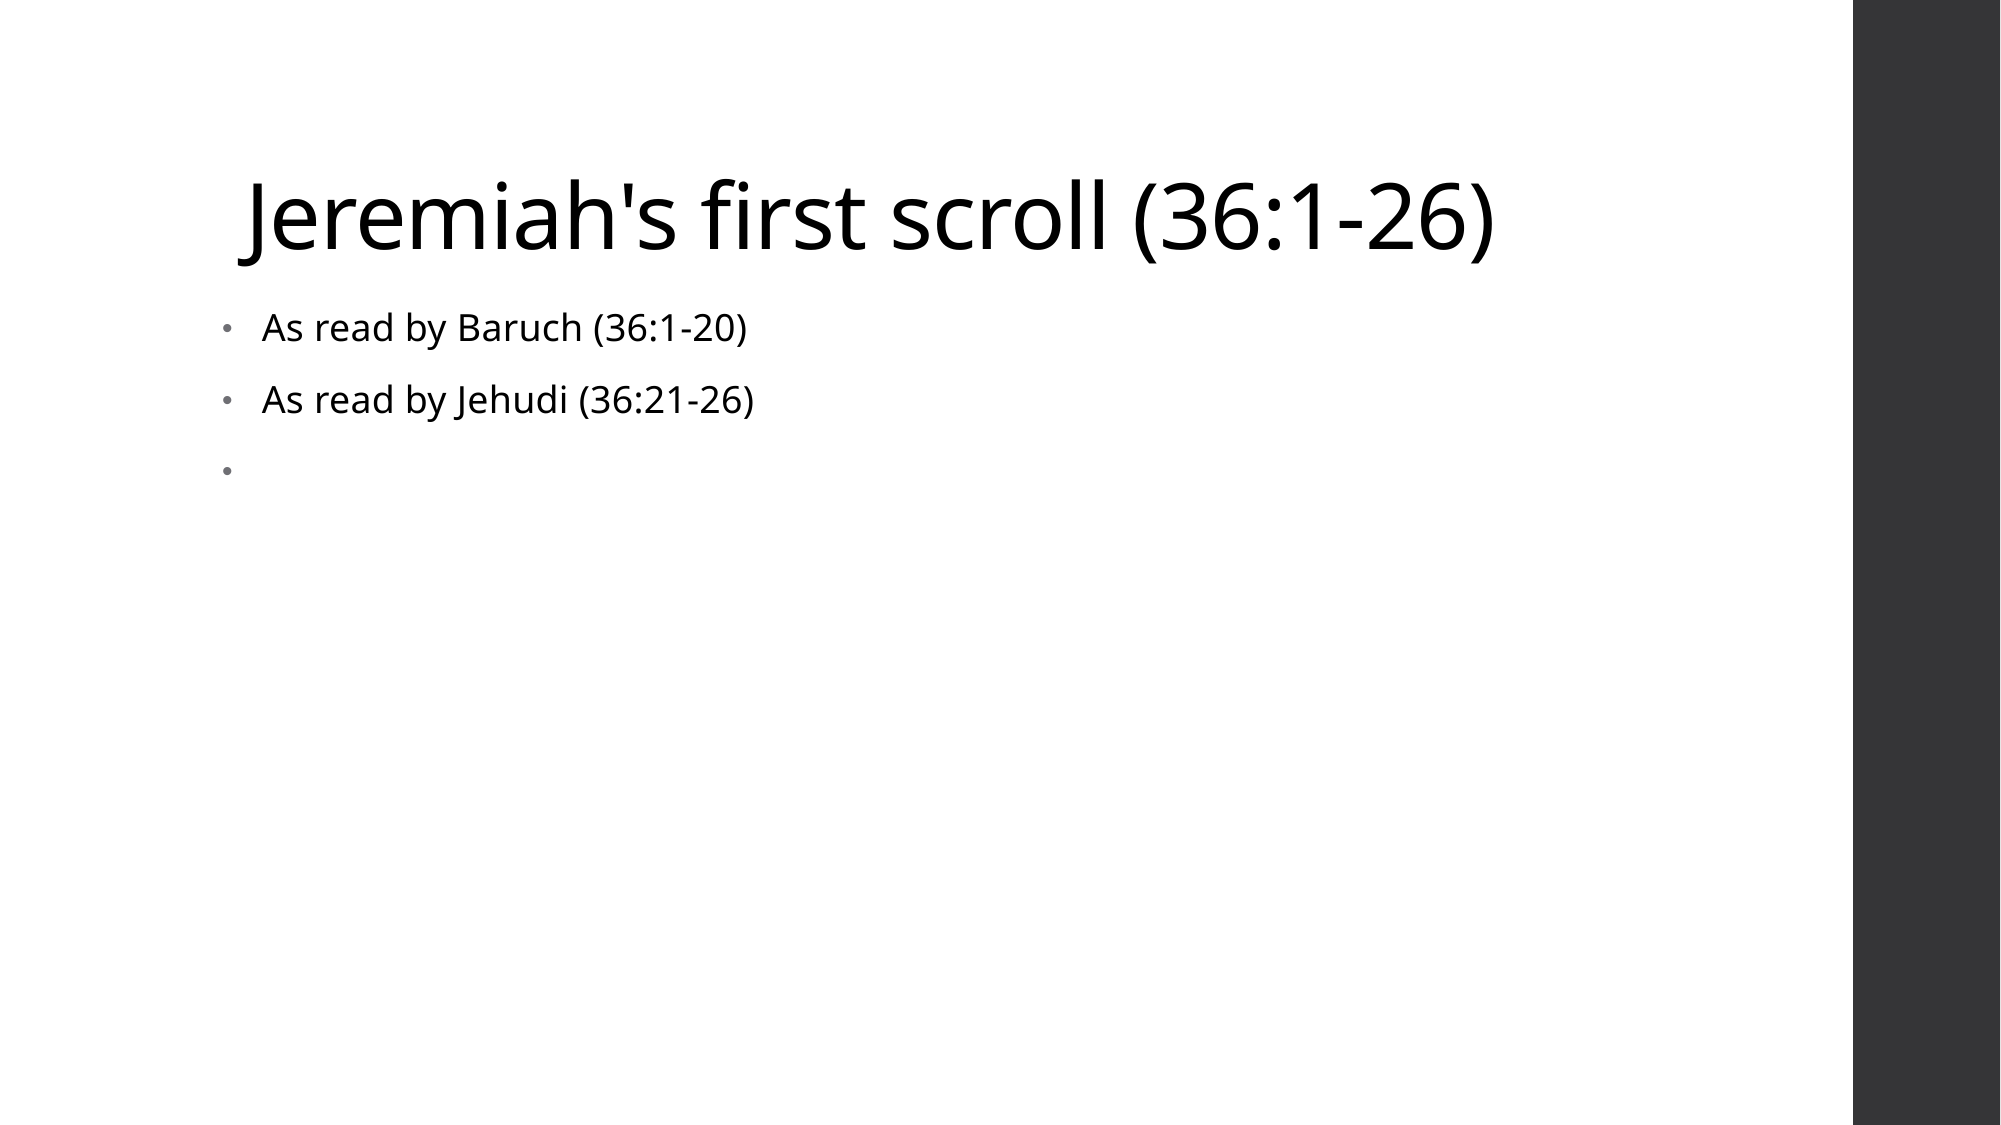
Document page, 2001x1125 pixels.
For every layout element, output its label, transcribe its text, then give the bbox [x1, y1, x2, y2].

list As read by Baruch (36:1-20) As read by Jehudi (36:21-26) [206, 299, 1617, 1014]
title Jeremiah's first scroll (36:1-26) [206, 60, 1797, 278]
